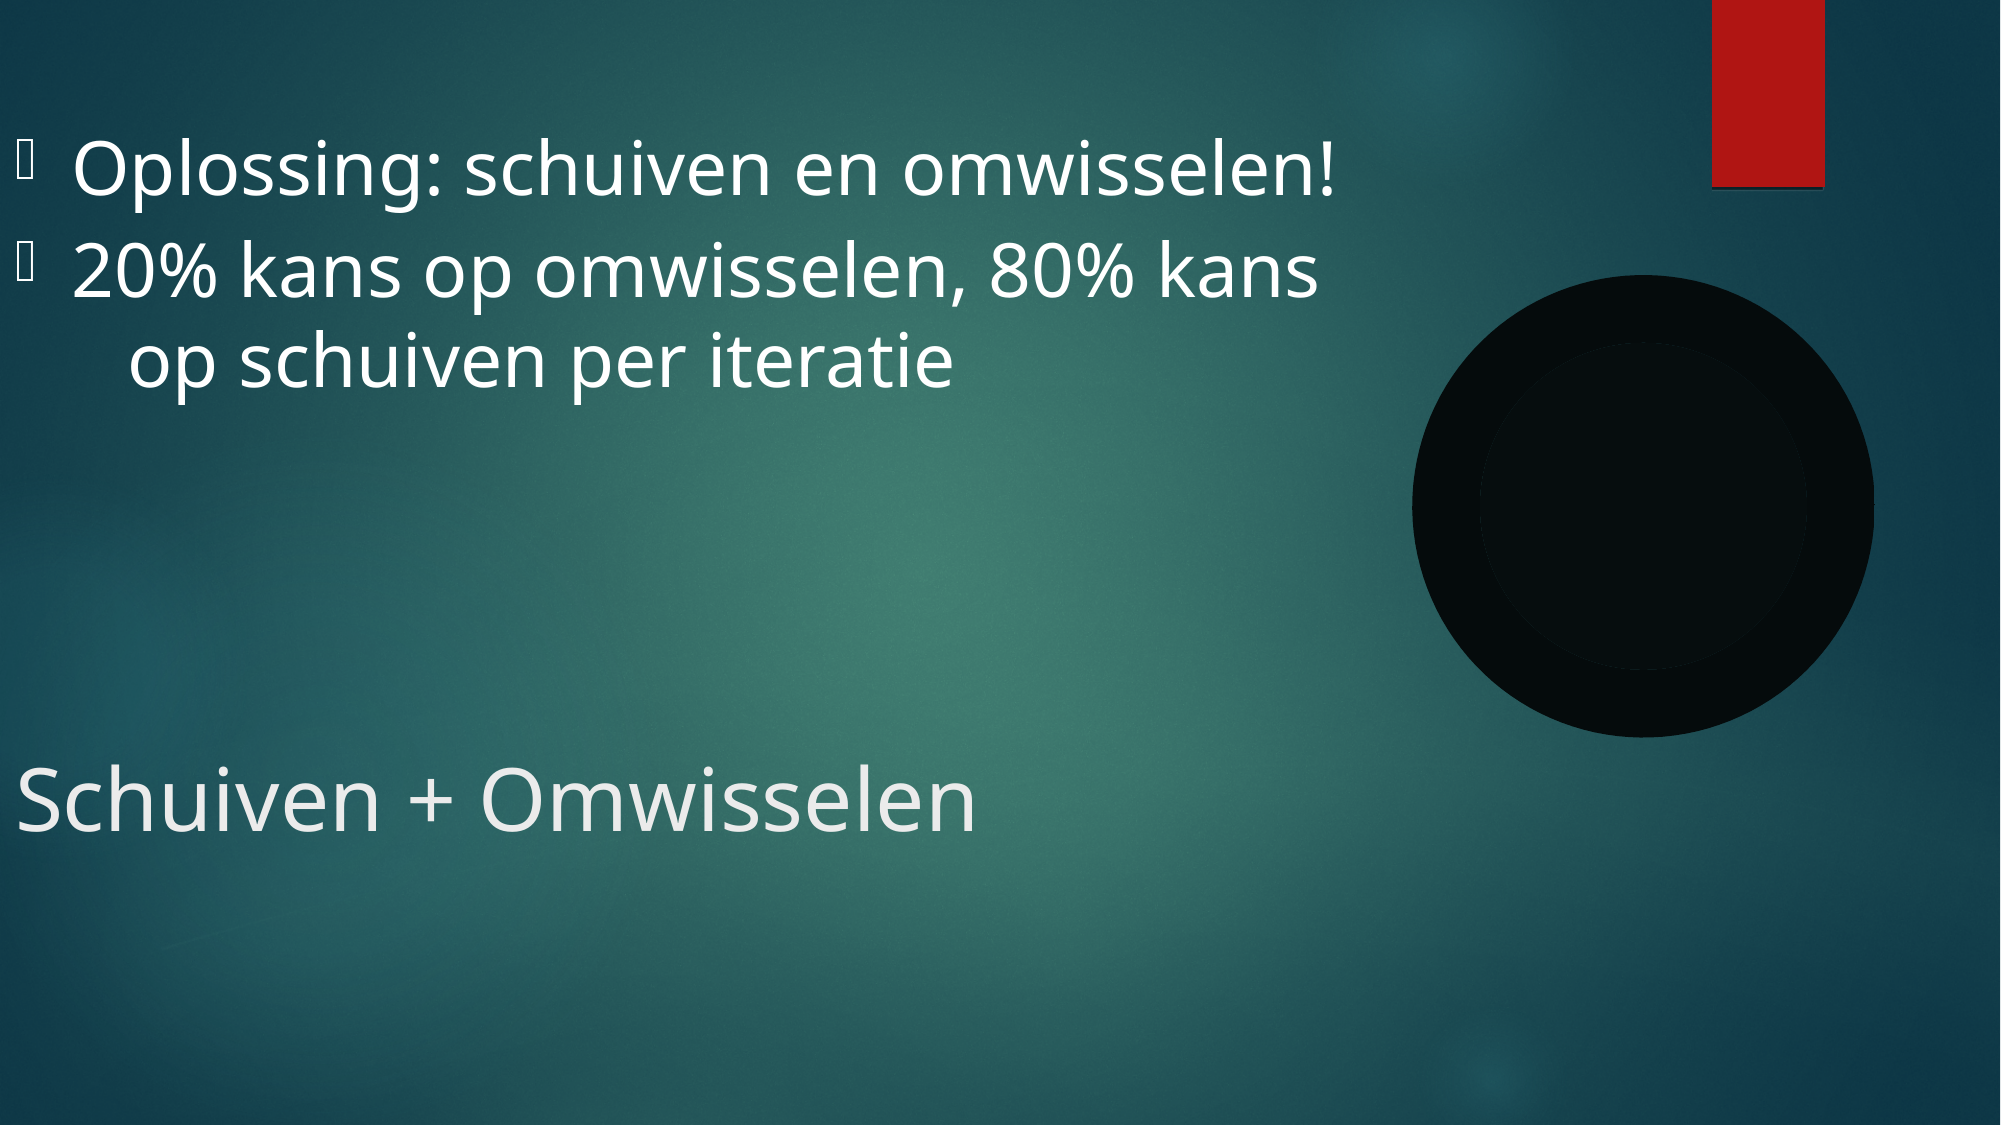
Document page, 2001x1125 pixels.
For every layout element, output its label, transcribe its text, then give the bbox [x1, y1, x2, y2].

title Schuiven + Omwisselen [0, 736, 1401, 984]
list Oplossing: schuiven en omwisselen! 20% kans op omwisselen, 80% kans op schuiven per iteratie [0, 112, 1401, 706]
